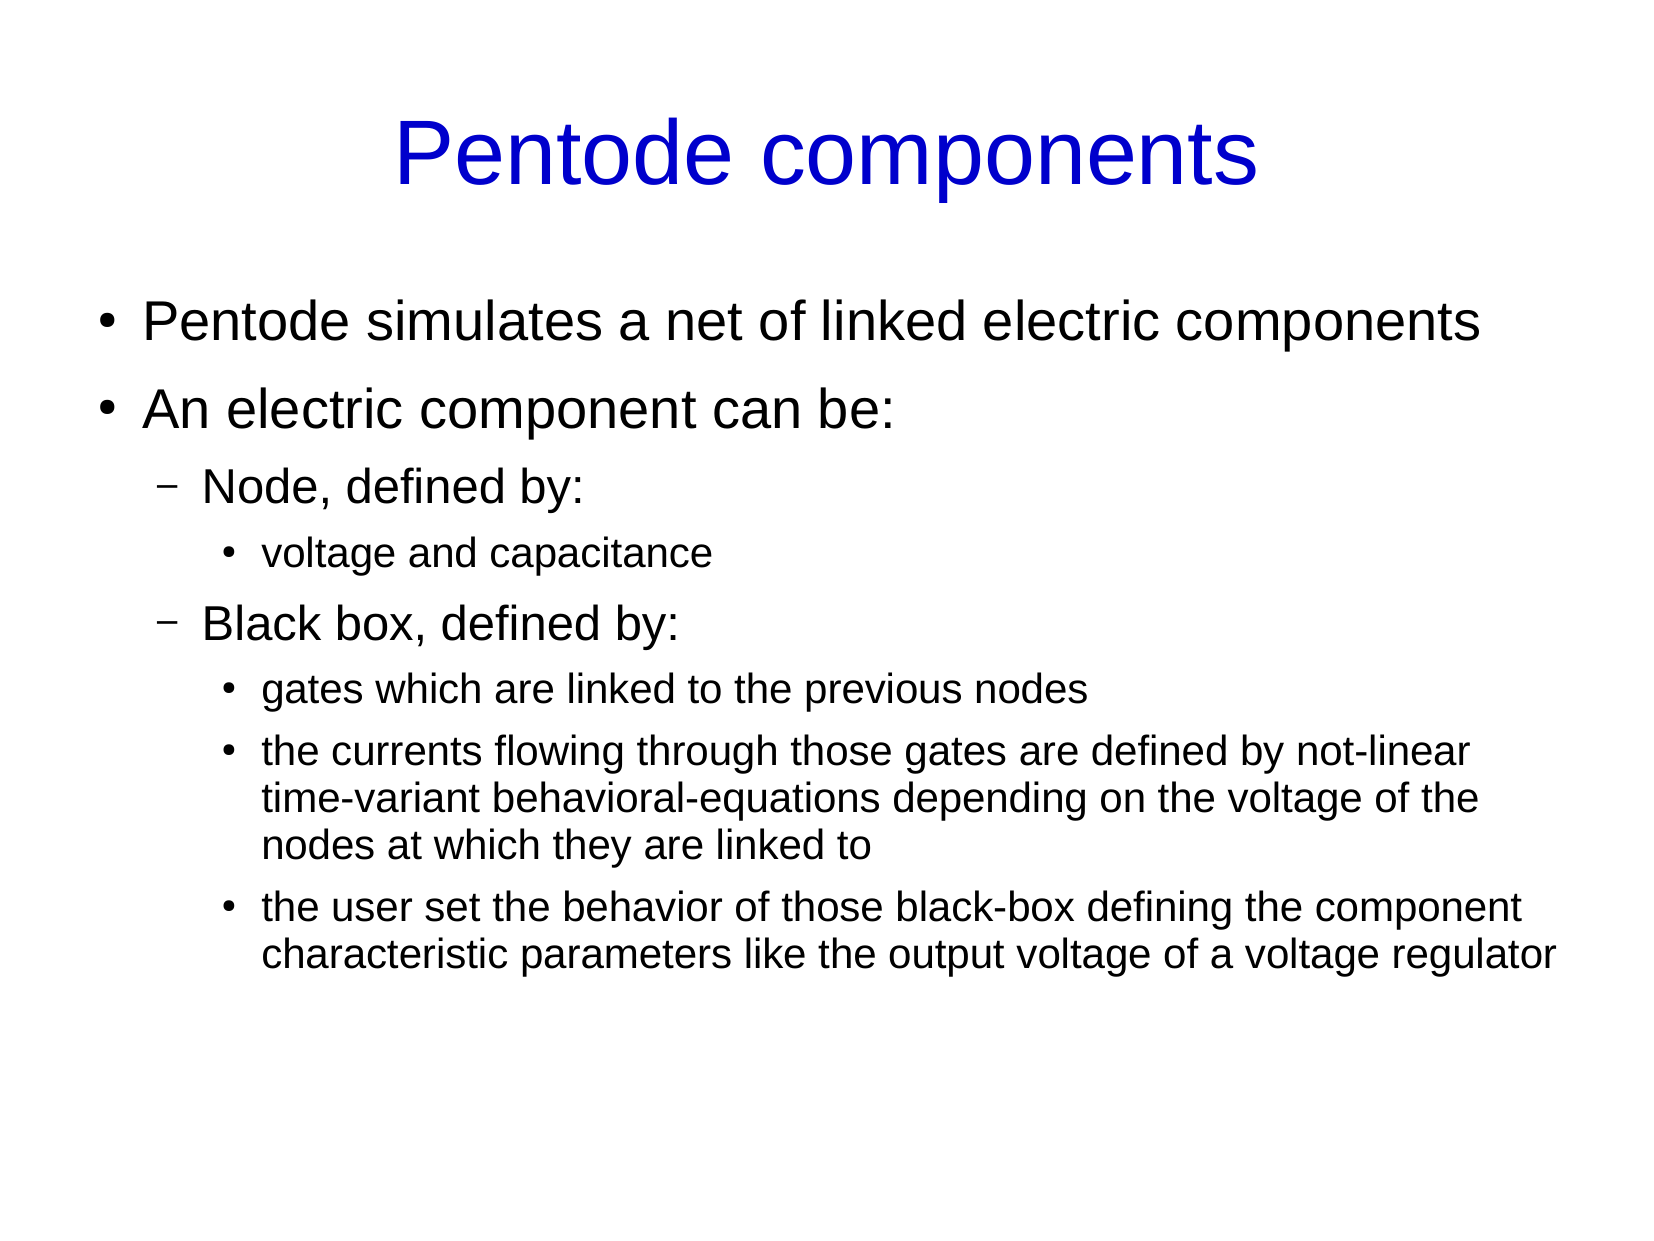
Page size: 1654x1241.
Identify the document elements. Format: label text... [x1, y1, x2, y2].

list Pentode simulates a net of linked electric components An electric component can be: Node, defined by: voltage and capacitance Black box, defined by: gates which are linked to the previous nodes the currents flowing through those gates are defined by not-linear time-variant behavioral-equations depending on the voltage of the nodes at which they are linked to the user set the behavior of those black-box defining the component characteristic parameters like the output voltage of a voltage regulator [82, 290, 1571, 1010]
title Pentode components [82, 49, 1571, 257]
